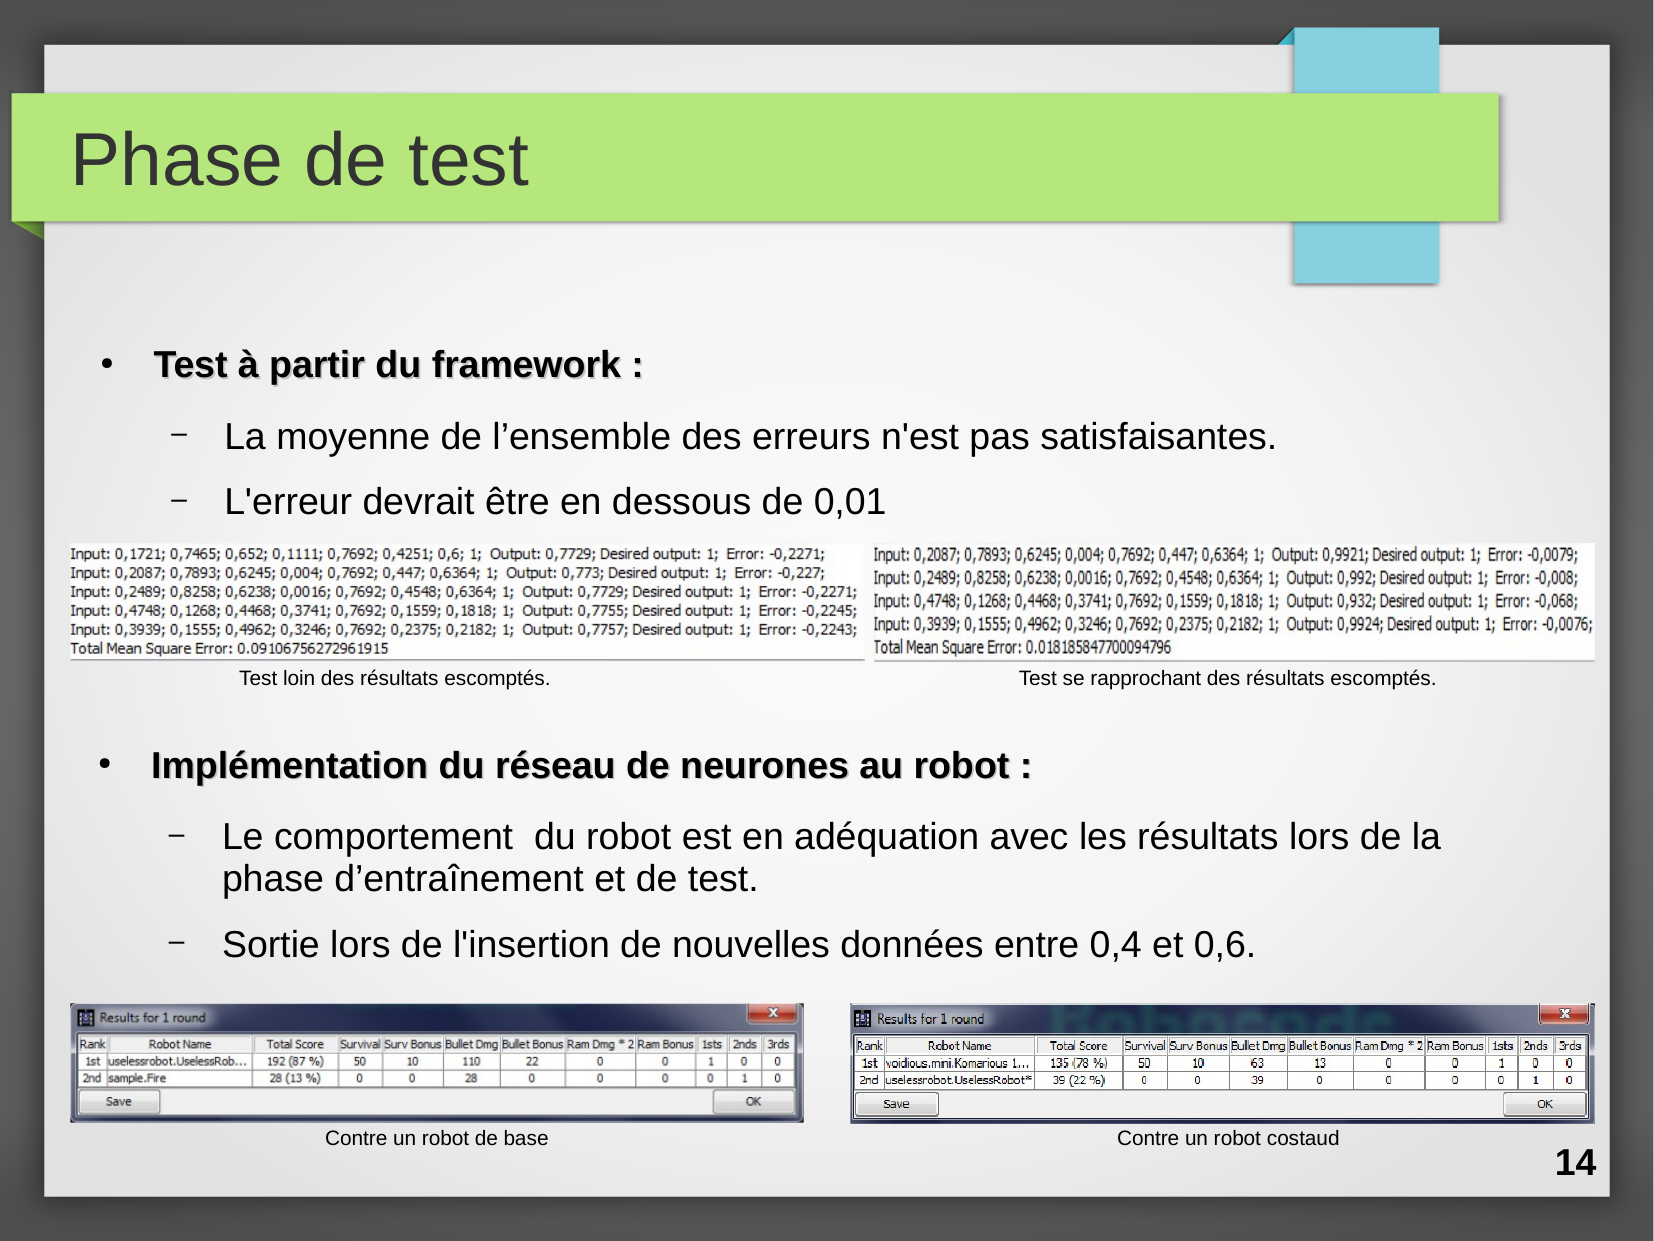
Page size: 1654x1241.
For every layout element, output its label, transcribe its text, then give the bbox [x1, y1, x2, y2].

title Phase de test [70, 106, 1229, 213]
picture [0, 0, 1654, 1241]
text_box Test se rapprochant des résultats escomptés. [1003, 659, 1465, 697]
text_box <numéro> [1540, 1133, 1654, 1205]
text_box Contre un robot costaud [862, 1119, 1595, 1158]
text_box Contre un robot de base [70, 1119, 804, 1158]
text_box Test loin des résultats escomptés. [224, 659, 591, 697]
list Test à partir du framework : La moyenne de l’ensemble des erreurs n'est pas satisfaisantes. L'erreur devrait être en dessous de 0,01 [82, 343, 1538, 579]
list Implémentation du réseau de neurones au robot : Le comportement du robot est en adéquation avec les résultats lors de la phase d’entraînement et de test. Sortie lors de l'insertion de nouvelles données entre 0,4 et 0,6. [80, 744, 1536, 1004]
